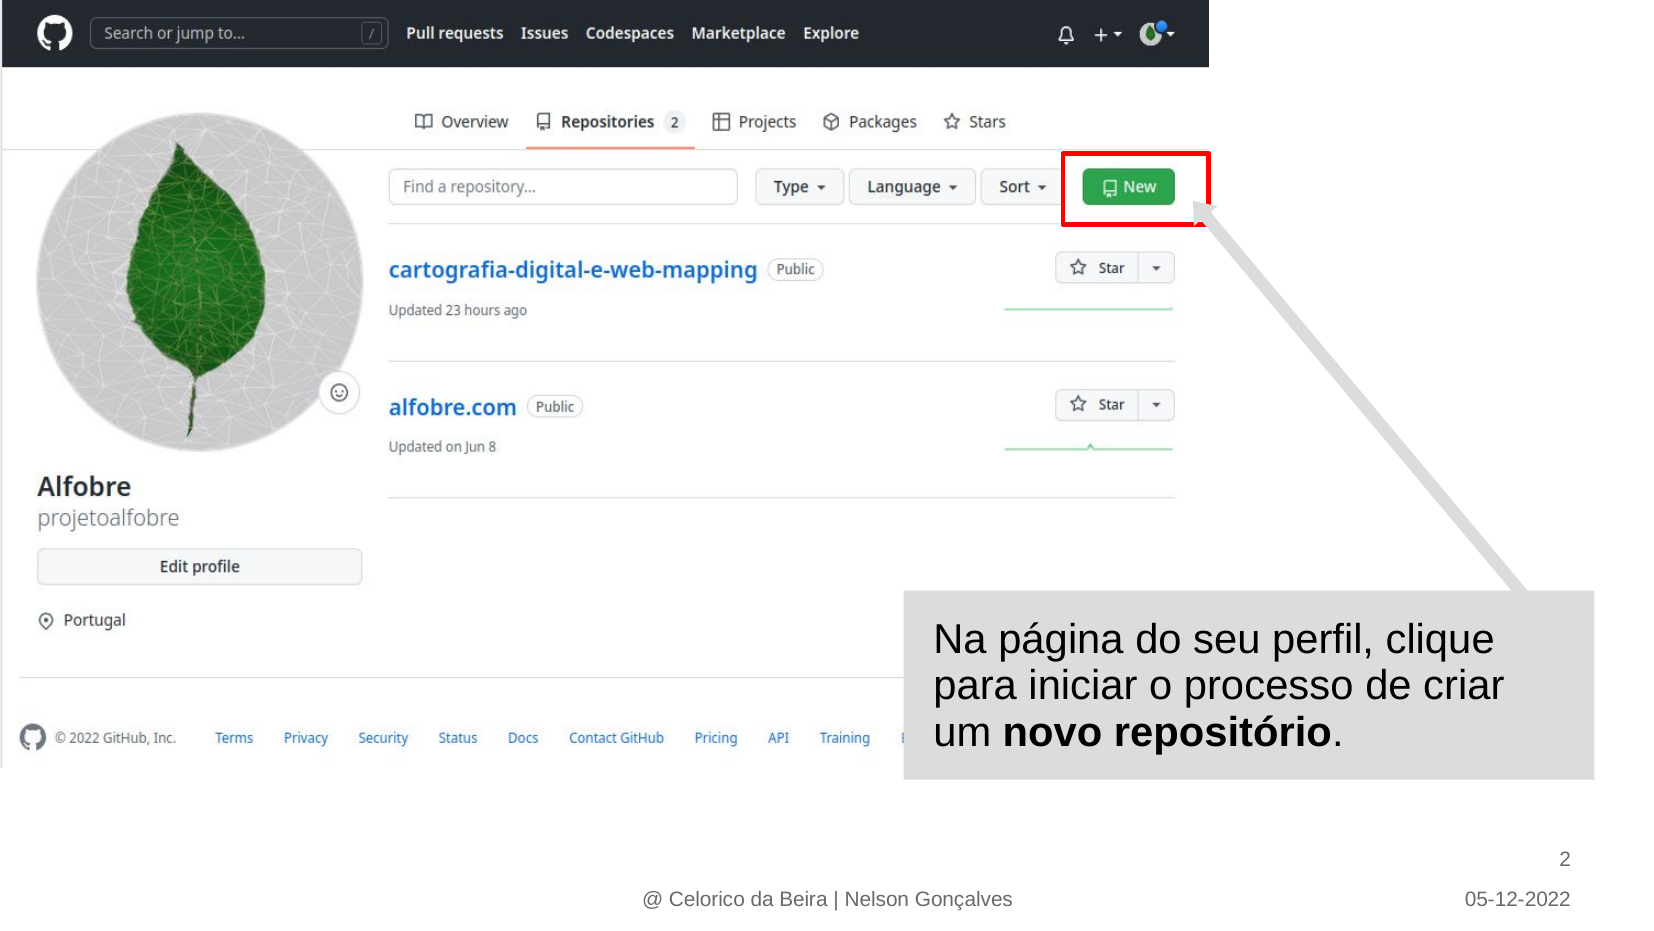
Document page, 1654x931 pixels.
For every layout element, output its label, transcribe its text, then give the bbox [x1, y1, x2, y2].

list Na página do seu perfil, clique para iniciar o processo de criar um novo repositório. [903, 590, 1595, 780]
picture [1065, 156, 1206, 222]
picture [0, 0, 1209, 768]
